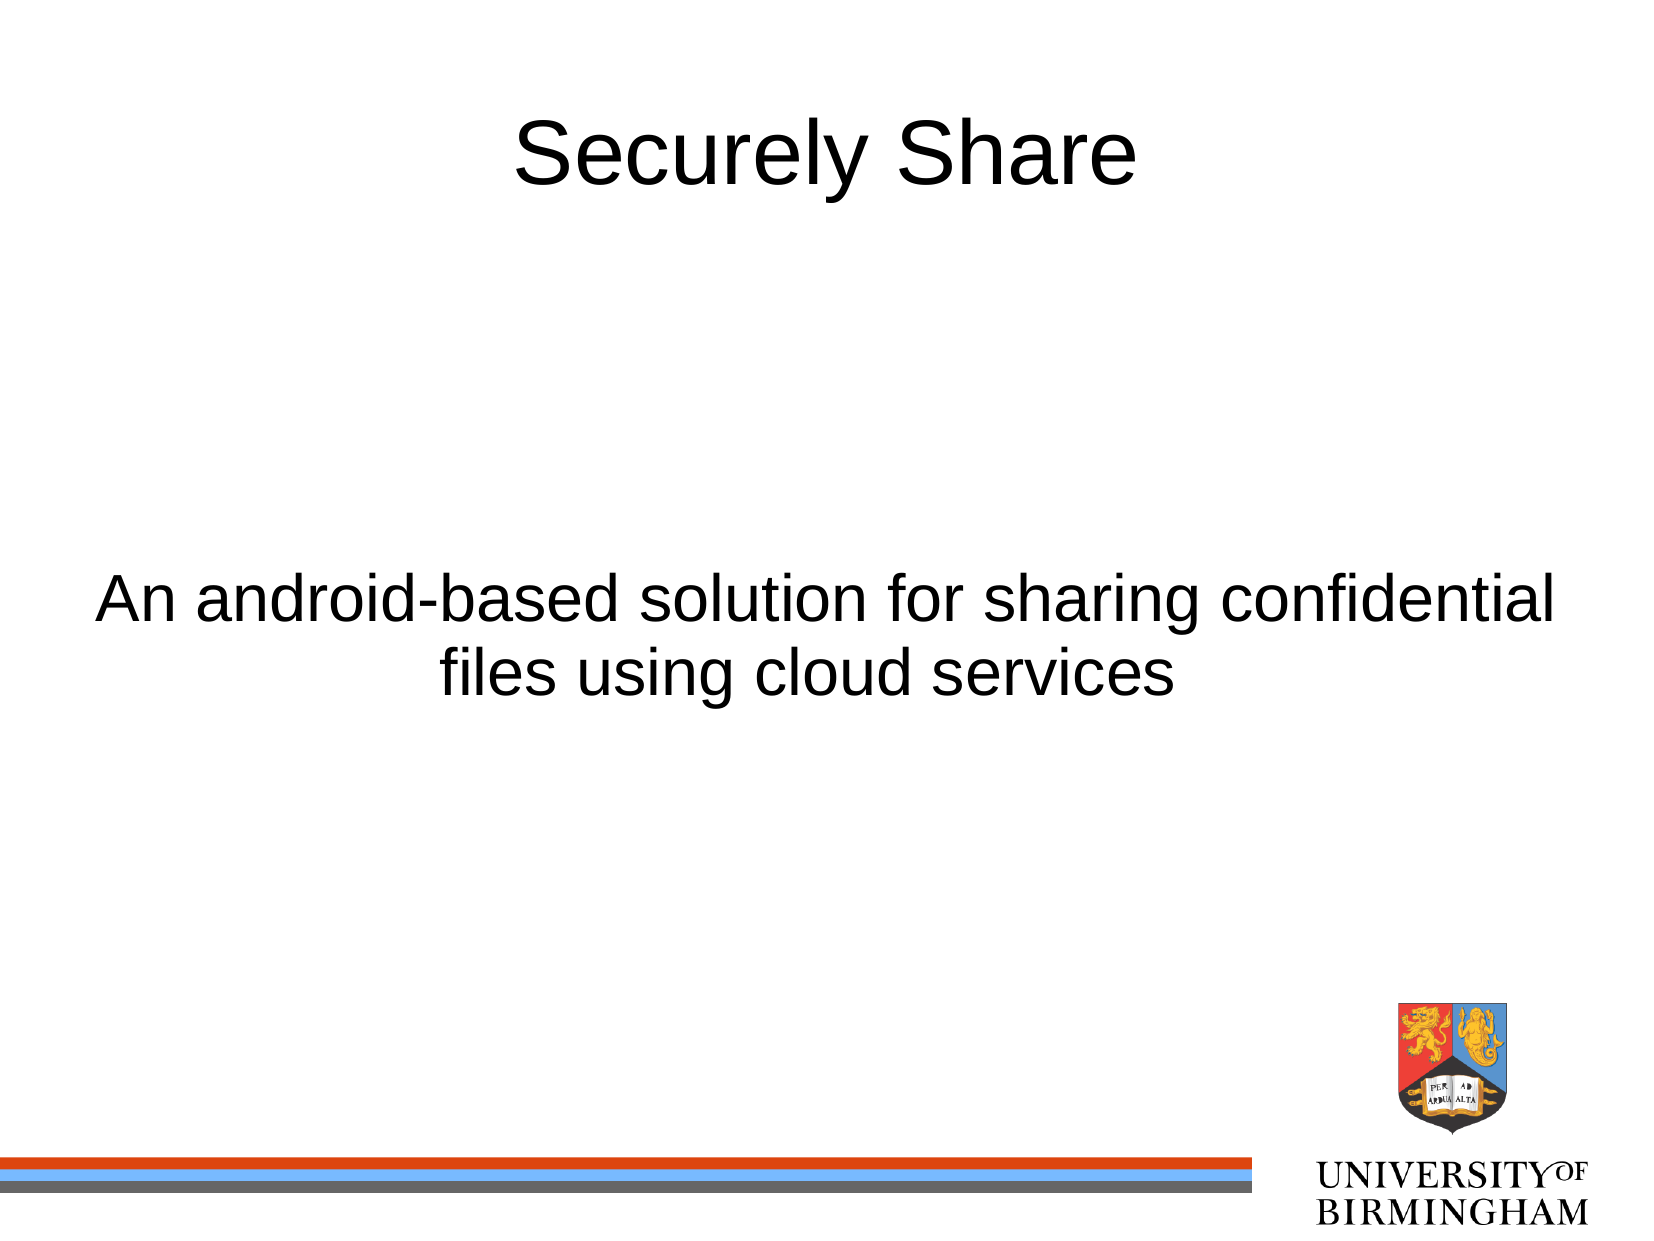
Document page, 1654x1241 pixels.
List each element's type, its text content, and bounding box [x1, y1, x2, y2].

text_box [0, 1157, 1252, 1193]
picture [1316, 1003, 1588, 1225]
title Securely Share [82, 49, 1571, 257]
subtitle An android-based solution for sharing confidential files using cloud services [82, 290, 1571, 981]
